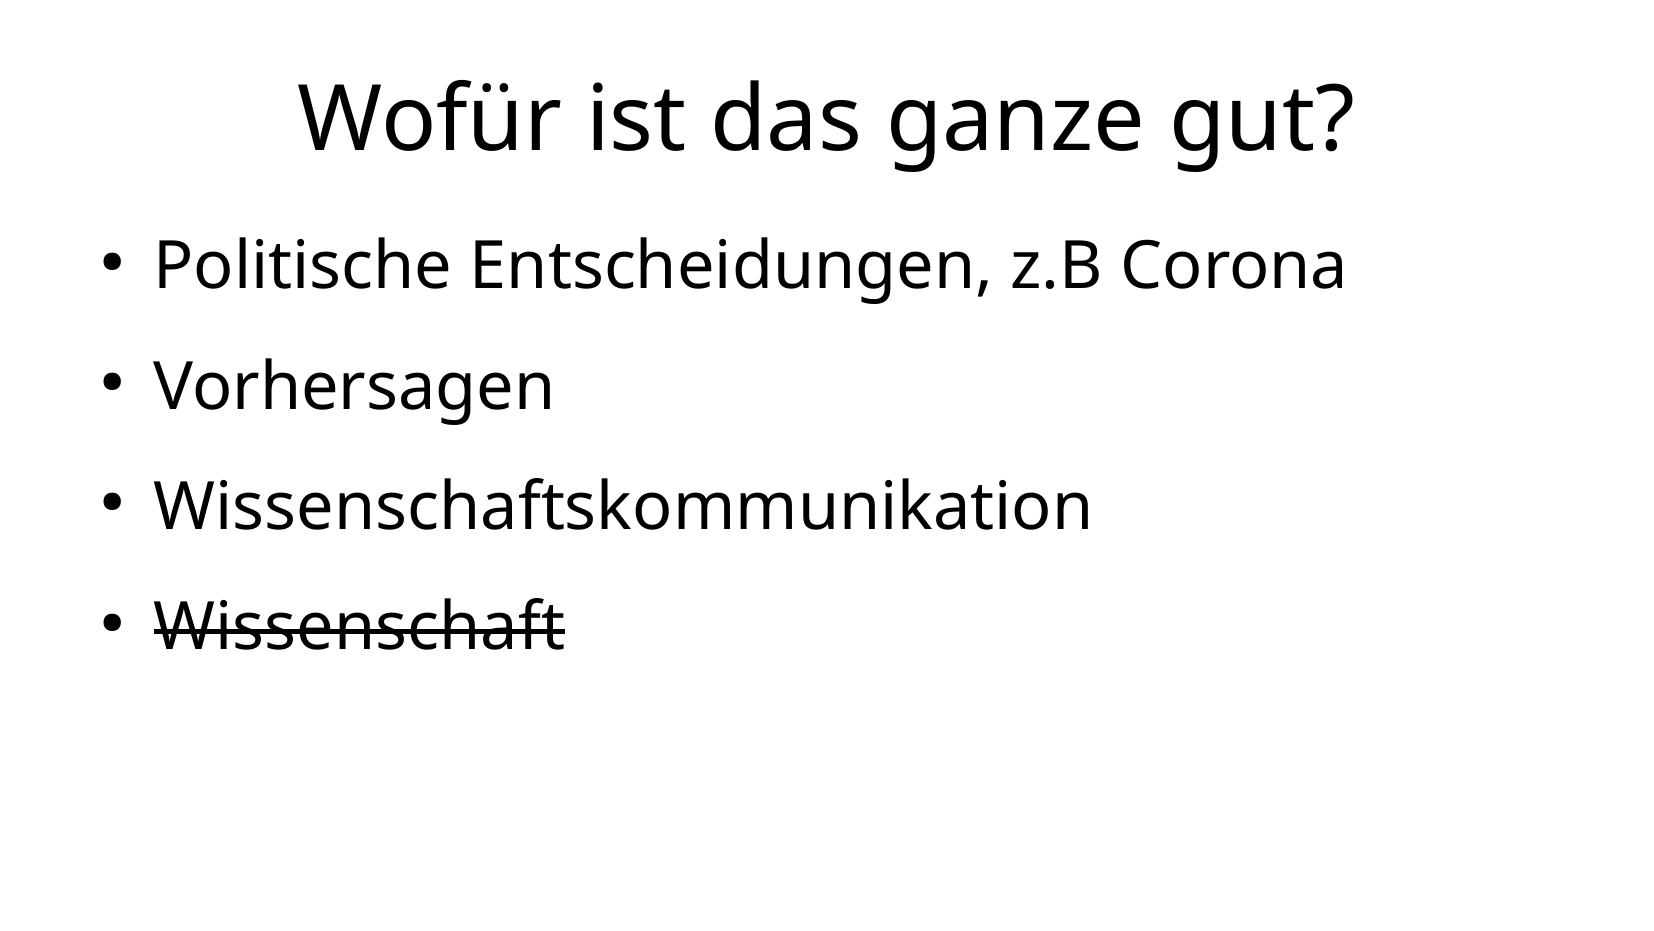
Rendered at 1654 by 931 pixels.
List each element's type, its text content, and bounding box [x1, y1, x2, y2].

list Politische Entscheidungen, z.B Corona Vorhersagen Wissenschaftskommunikation Wissenschaft [82, 217, 1571, 758]
title Wofür ist das ganze gut? [82, 37, 1571, 193]
